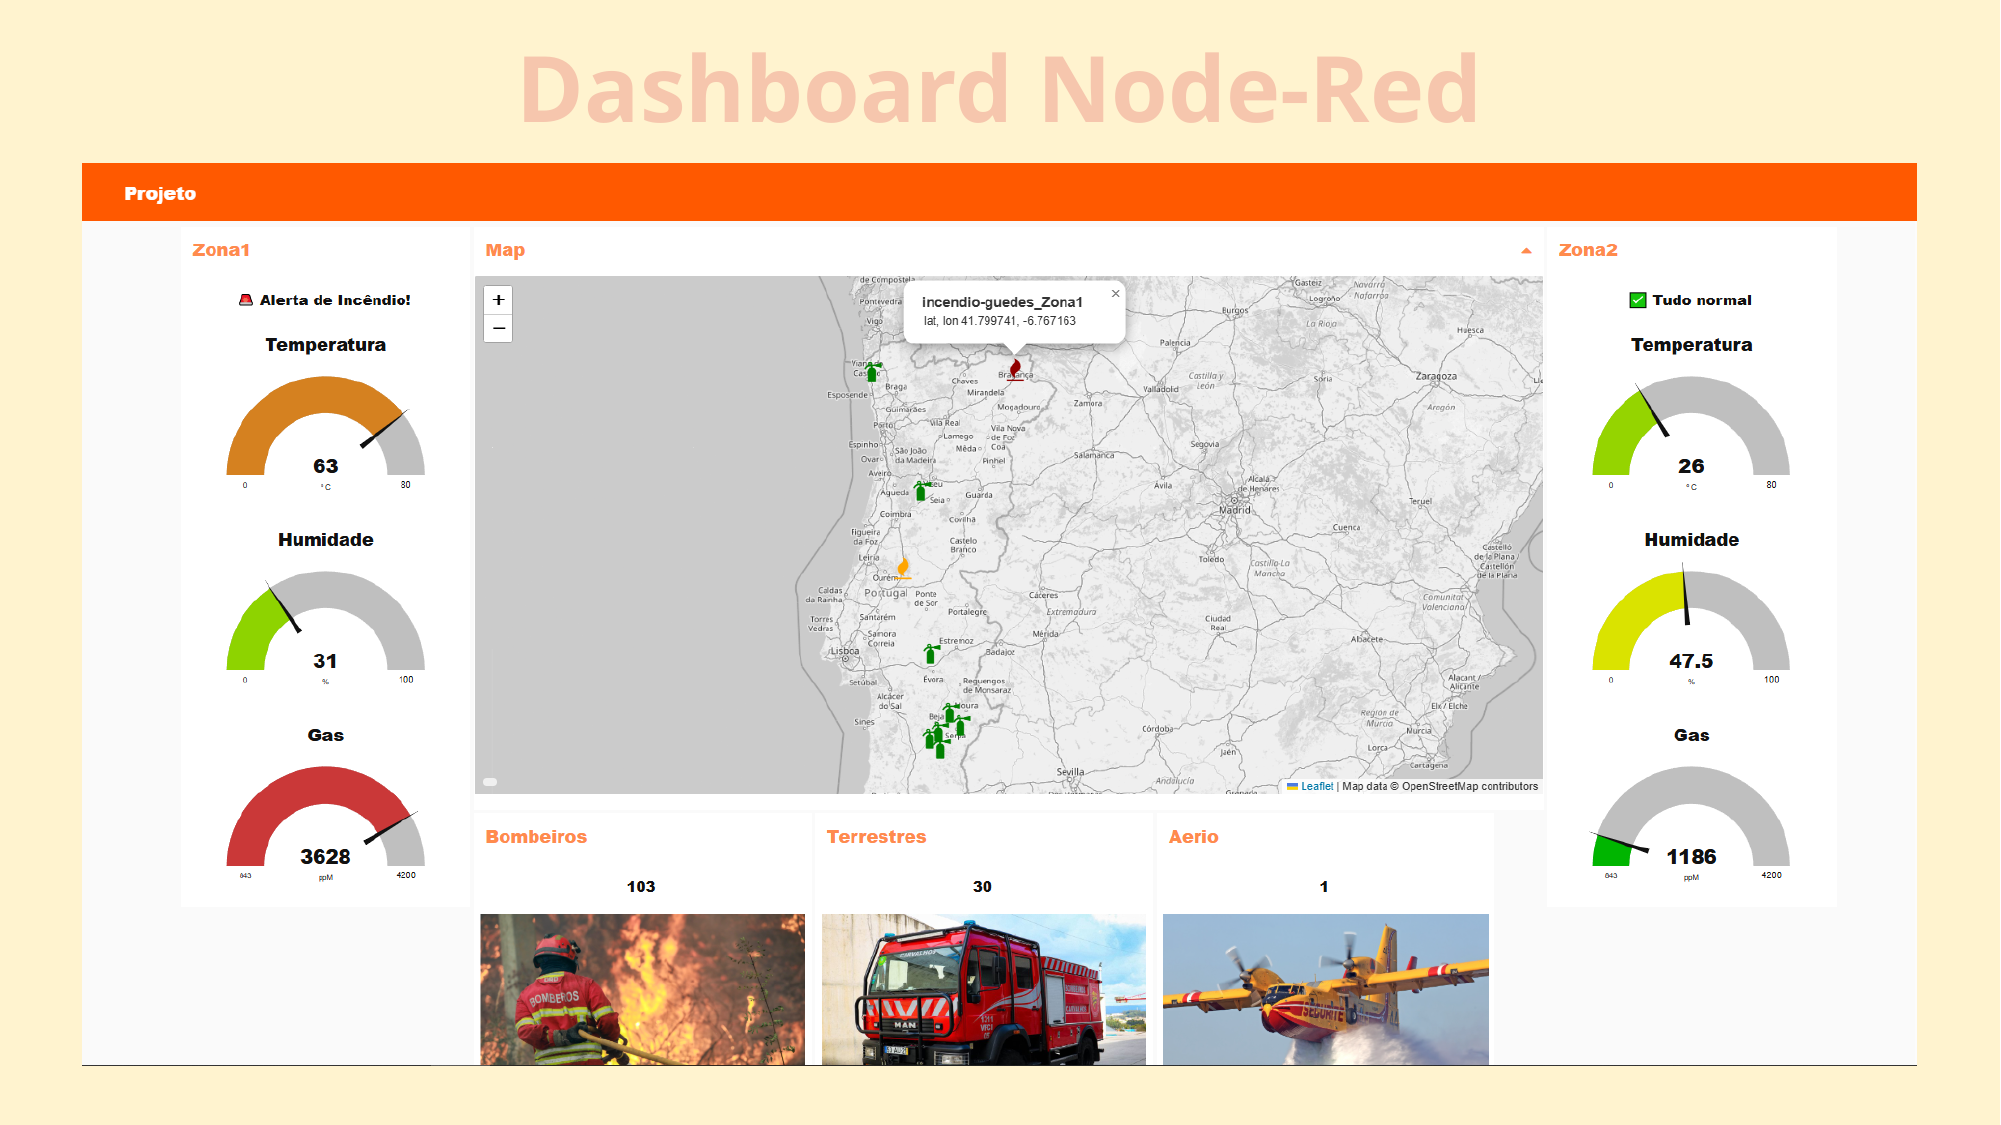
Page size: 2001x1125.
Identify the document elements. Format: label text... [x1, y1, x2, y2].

title Dashboard Node-Red [178, 22, 1822, 163]
picture [82, 163, 1917, 1066]
